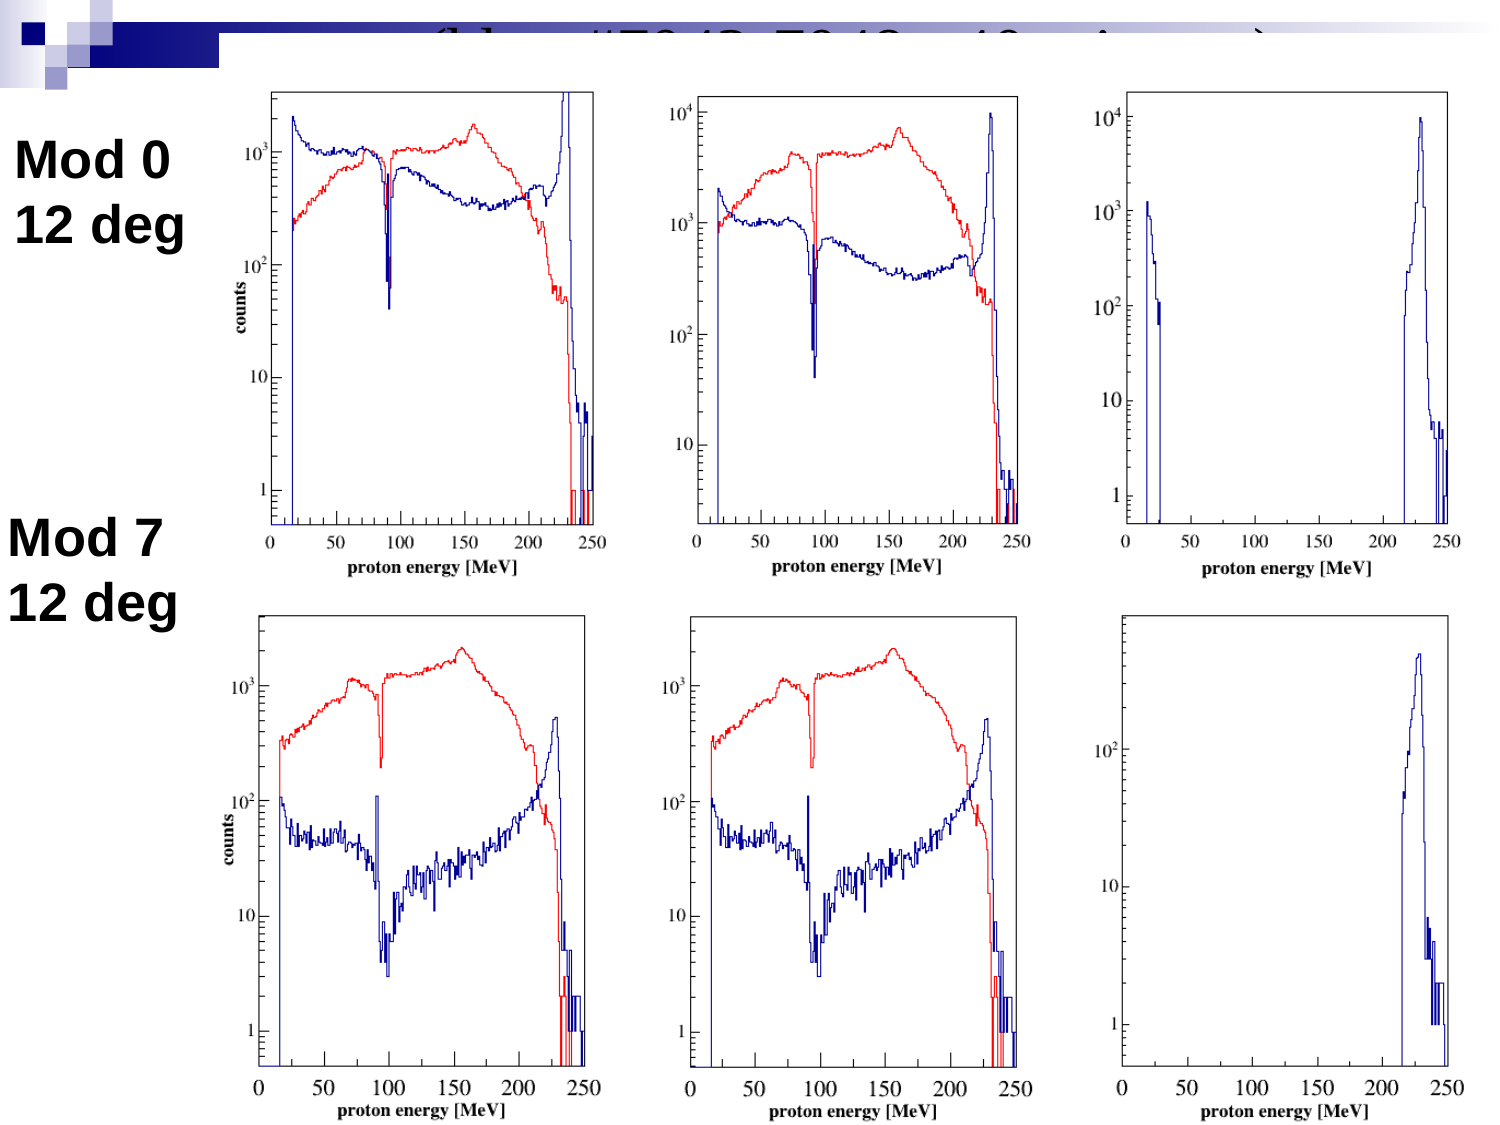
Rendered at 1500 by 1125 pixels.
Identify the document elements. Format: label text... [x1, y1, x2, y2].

text_box (bkg: #7043-7048 ~40 minutes) [375, 0, 1372, 33]
text_box Mod 0 12 deg [0, 116, 202, 262]
picture [206, 33, 1500, 1125]
text_box Mod 7 12 deg [0, 495, 196, 640]
